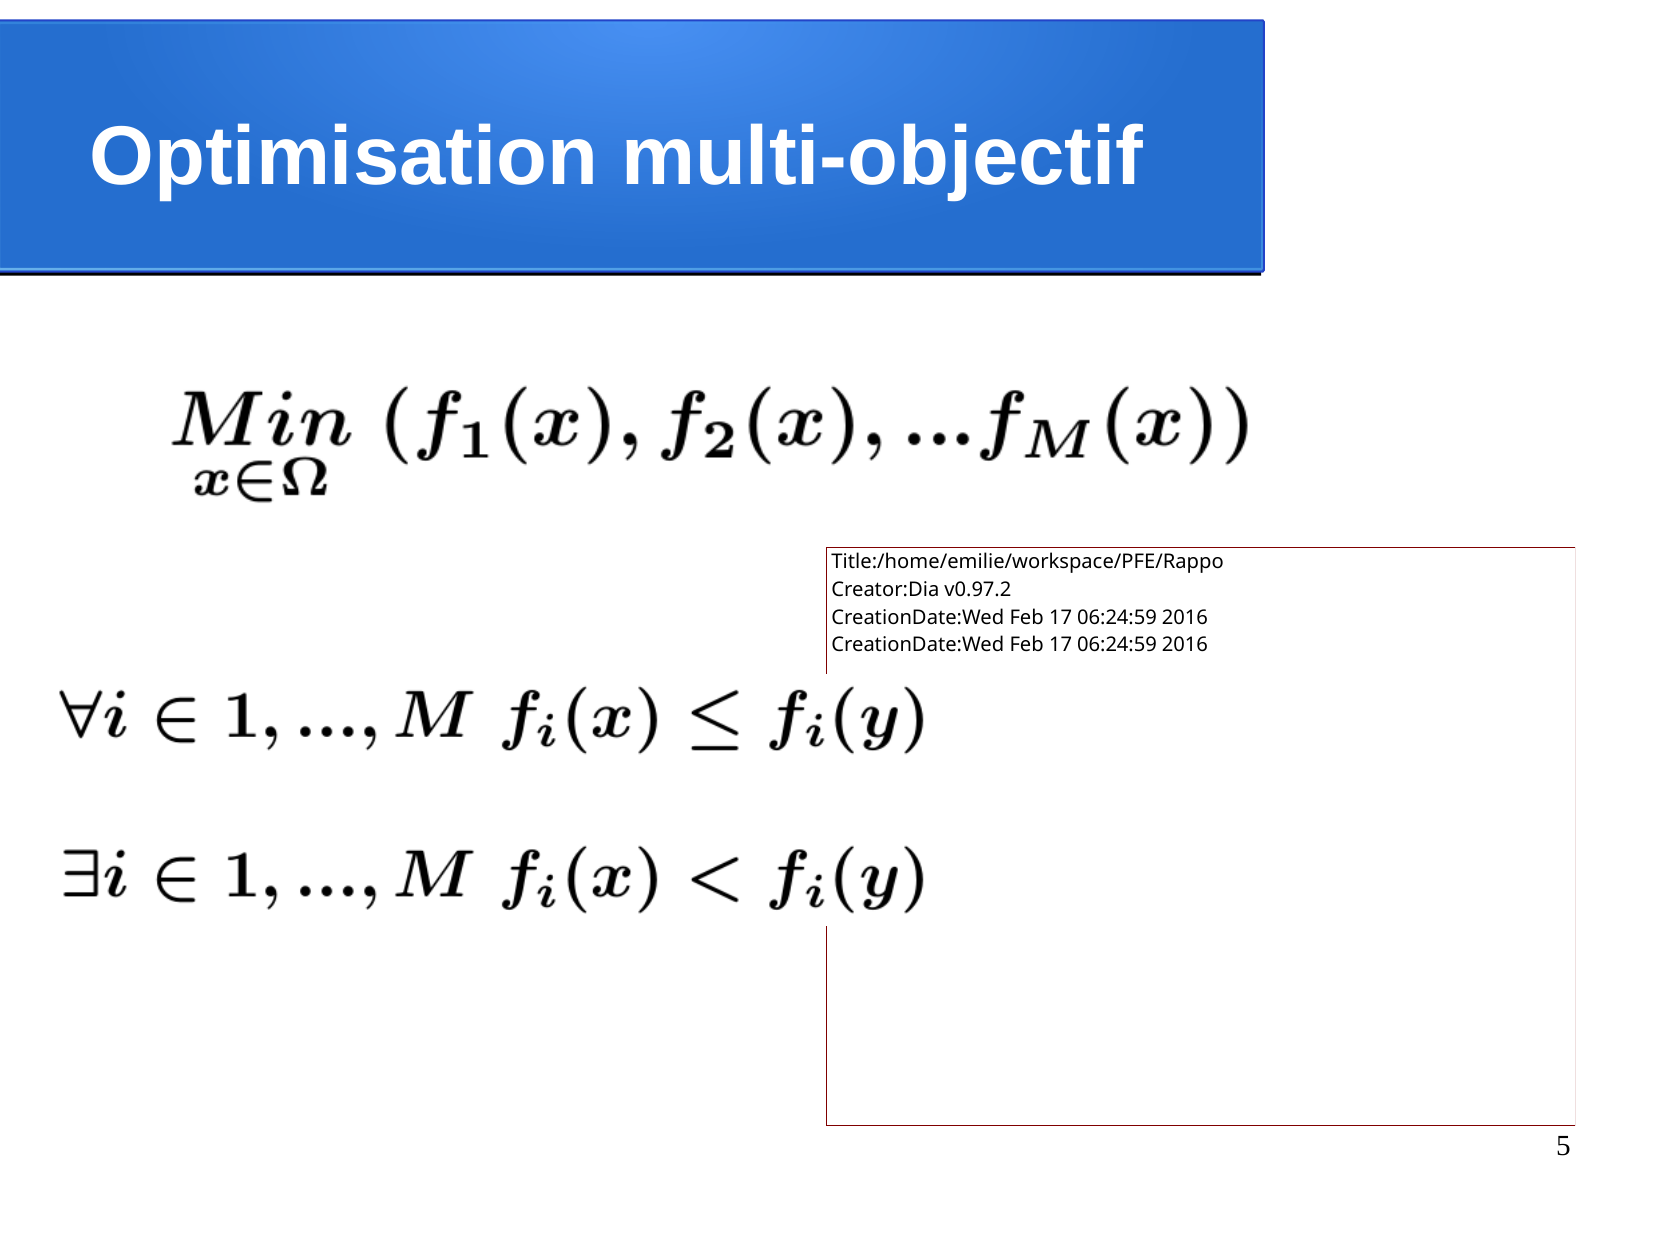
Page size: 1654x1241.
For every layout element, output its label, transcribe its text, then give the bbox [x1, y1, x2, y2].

text_box Optimisation multi-objectif [75, 101, 1186, 211]
picture [150, 353, 1279, 526]
picture [45, 546, 1576, 1126]
